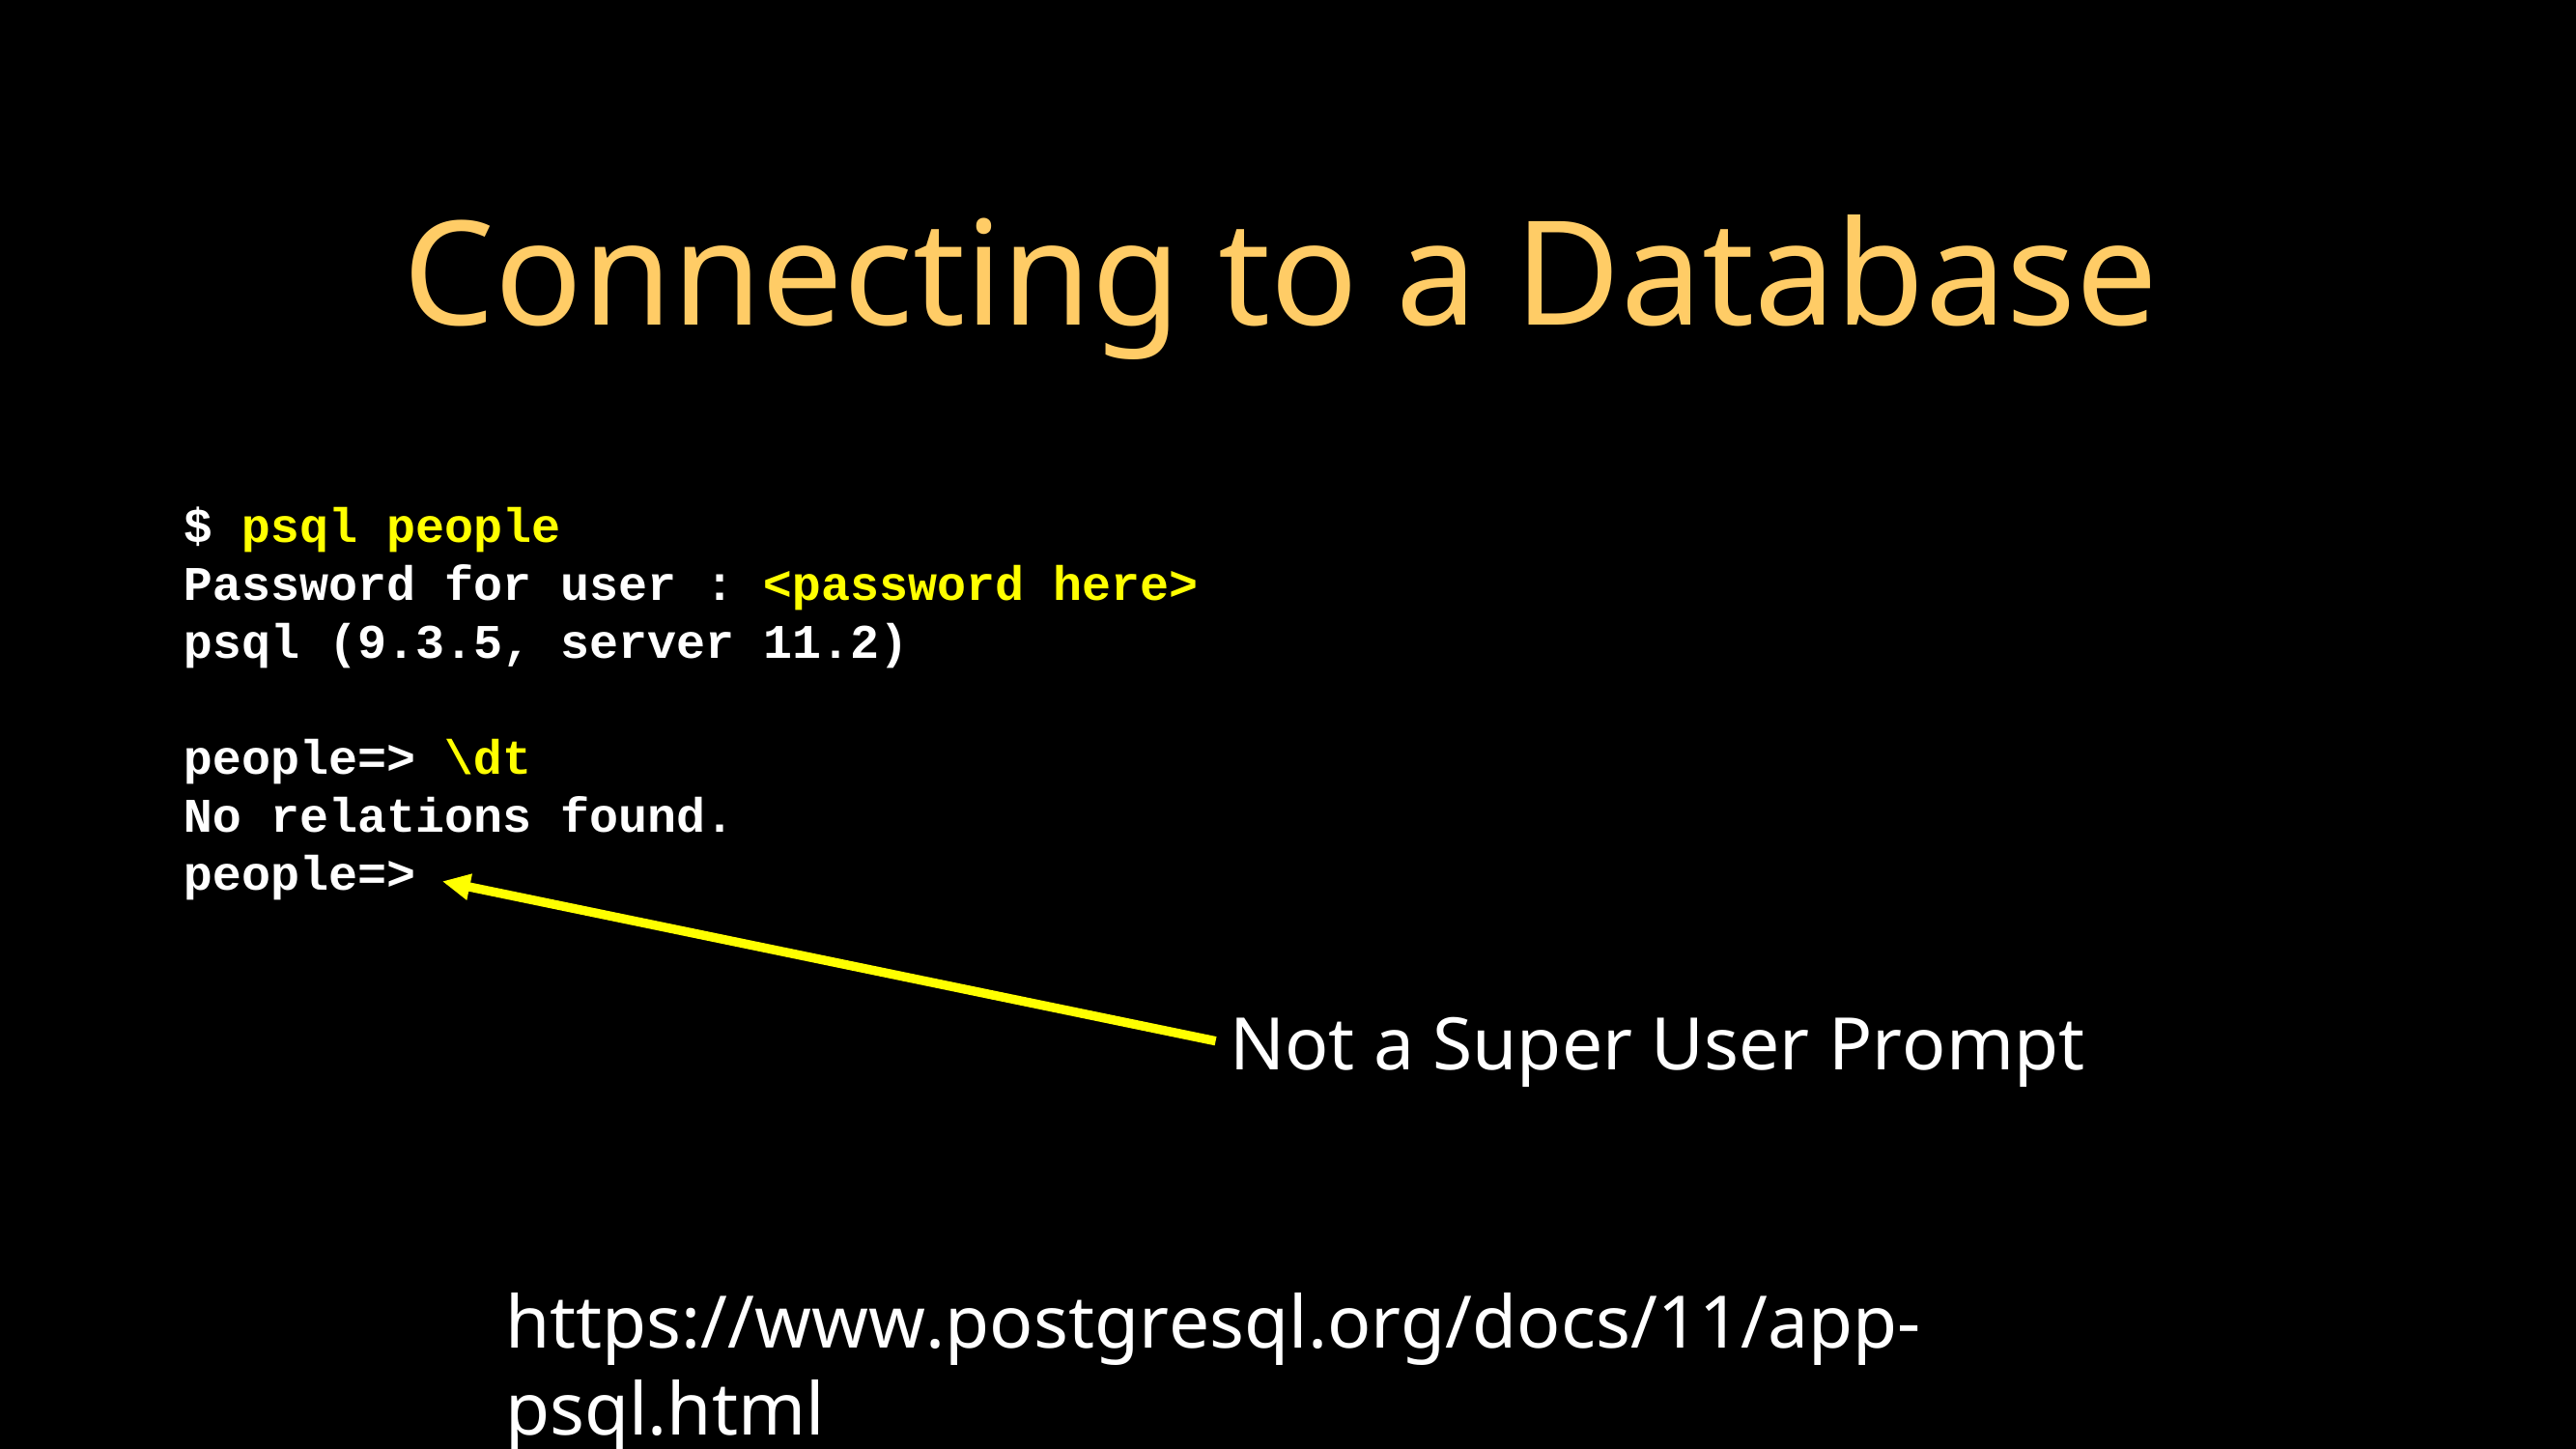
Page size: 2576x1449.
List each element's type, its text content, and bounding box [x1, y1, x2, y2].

text_box $ psql people Password for user : <password here> psql (9.3.5, server 11.2) people=> \dt No relations found. people=> [169, 487, 1241, 908]
text_box https://www.postgresql.org/docs/11/app-psql.html [491, 1267, 2186, 1449]
text_box Not a Super User Prompt [1215, 989, 2270, 1093]
title Connecting to a Database [177, 84, 2386, 449]
